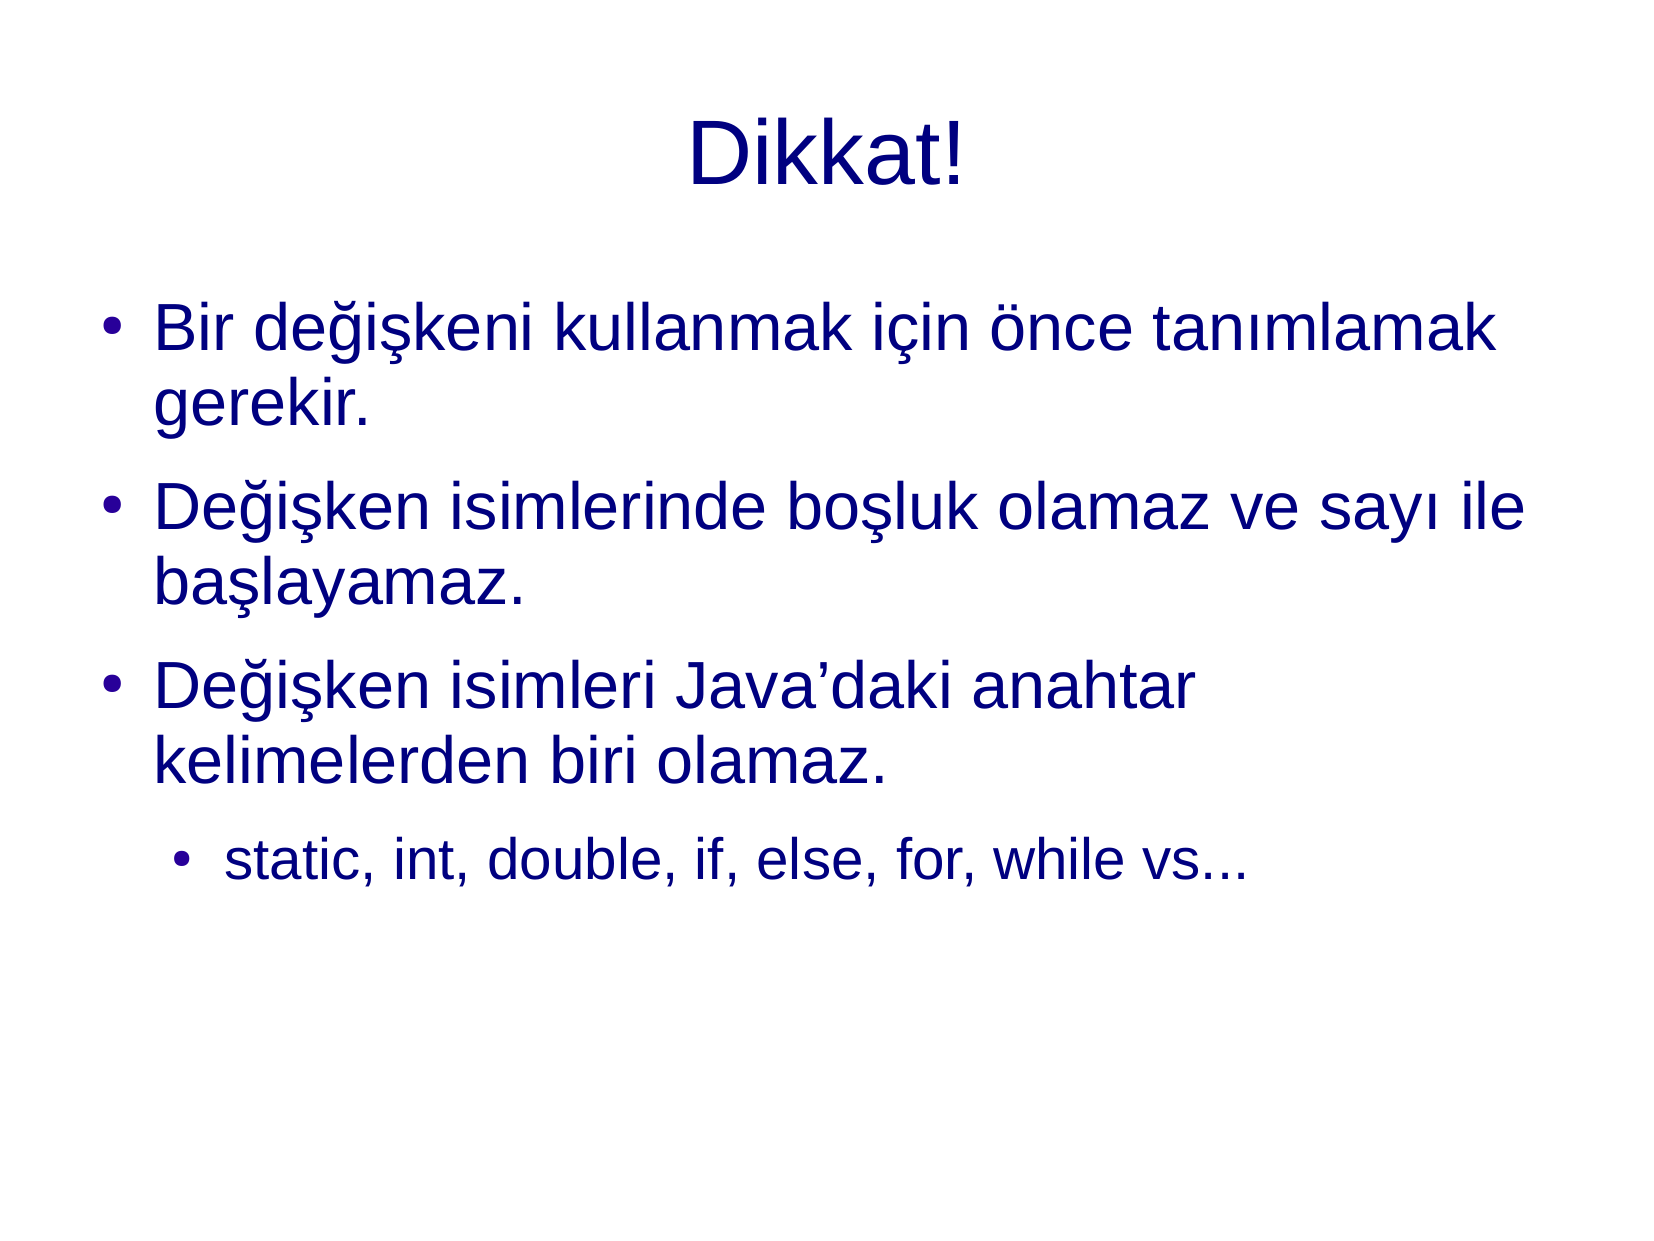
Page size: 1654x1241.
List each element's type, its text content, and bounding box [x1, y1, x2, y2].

list Bir değişkeni kullanmak için önce tanımlamak gerekir. Değişken isimlerinde boşluk olamaz ve sayı ile başlayamaz. Değişken isimleri Java’daki anahtar kelimelerden biri olamaz. static, int, double, if, else, for, while vs... [82, 290, 1571, 1109]
title Dikkat! [82, 49, 1571, 257]
